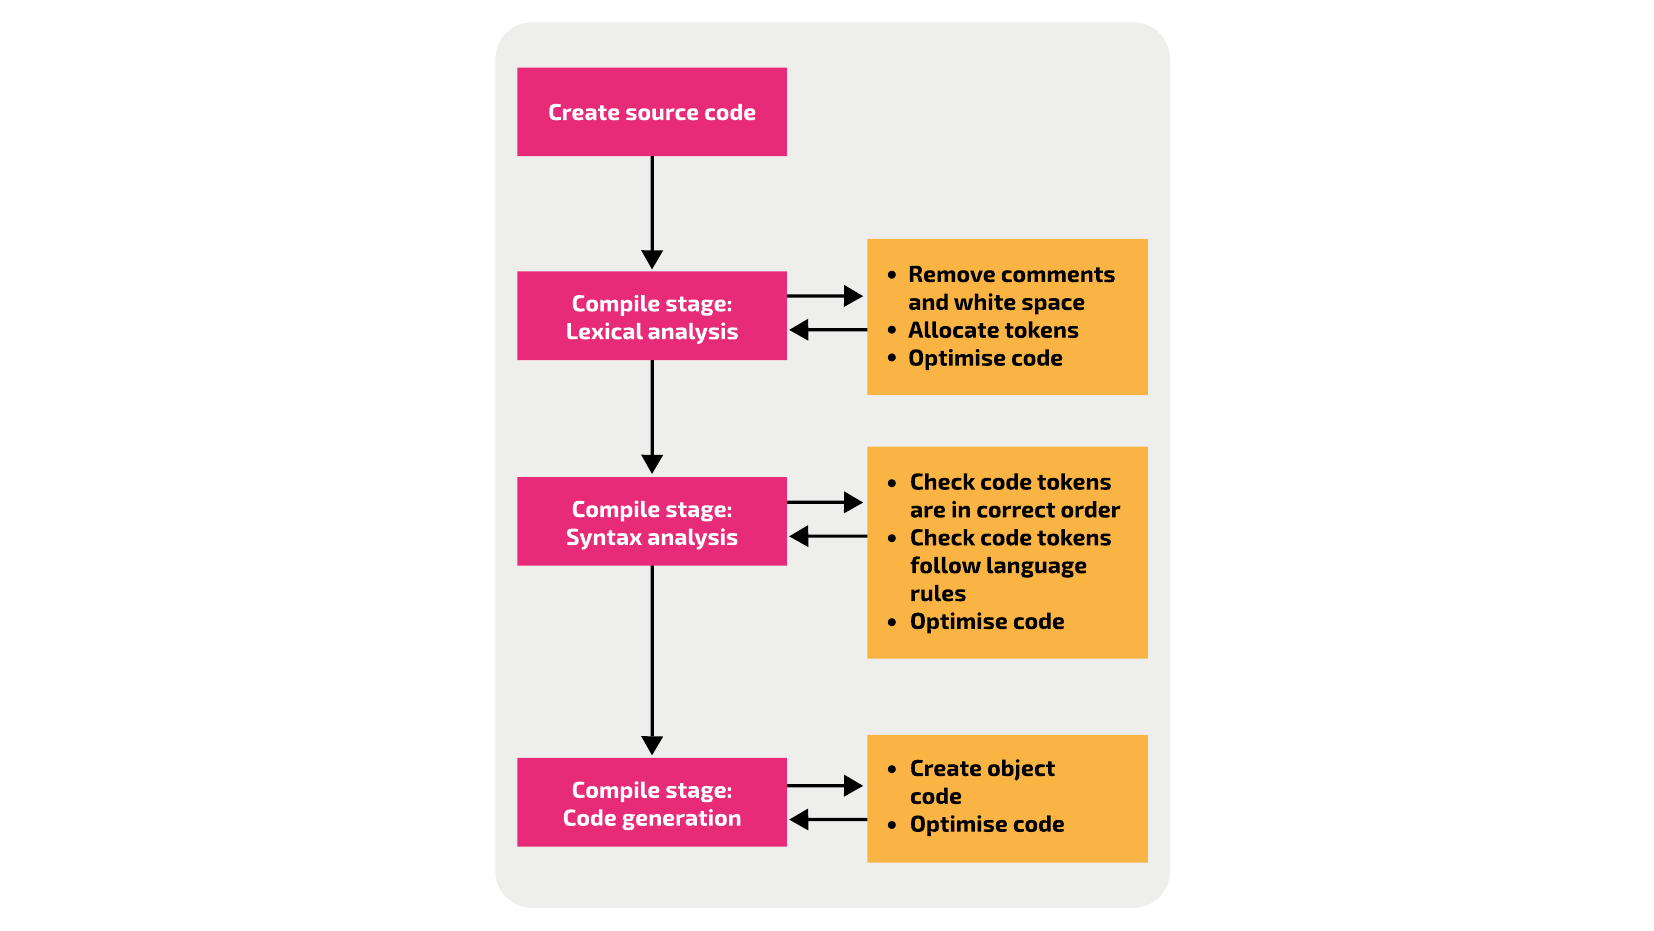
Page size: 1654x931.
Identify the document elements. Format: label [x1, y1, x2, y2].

picture [472, 0, 1193, 931]
